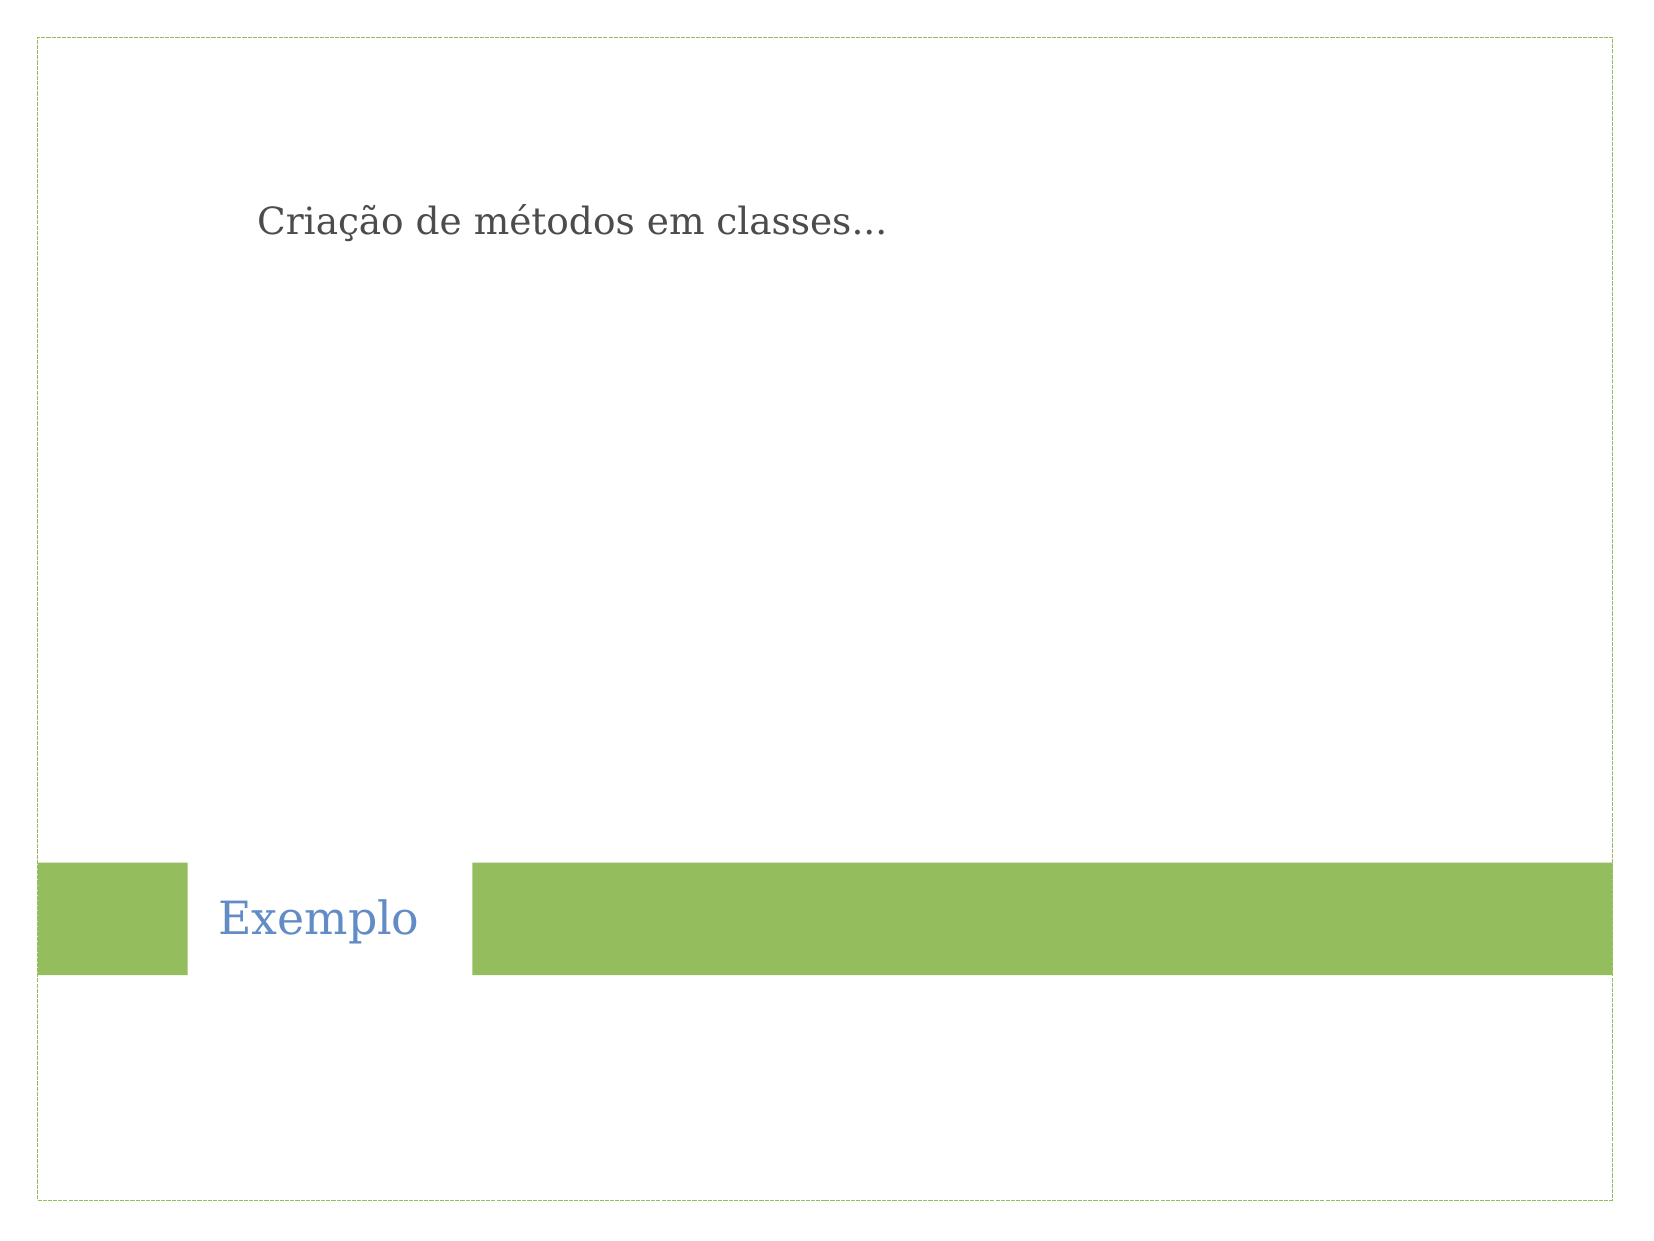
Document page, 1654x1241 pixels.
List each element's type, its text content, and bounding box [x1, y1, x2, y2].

text_box Exemplo [203, 884, 435, 953]
text_box [472, 862, 1613, 976]
text_box [37, 862, 188, 976]
text_box Criação de métodos em classes... [230, 171, 1412, 697]
